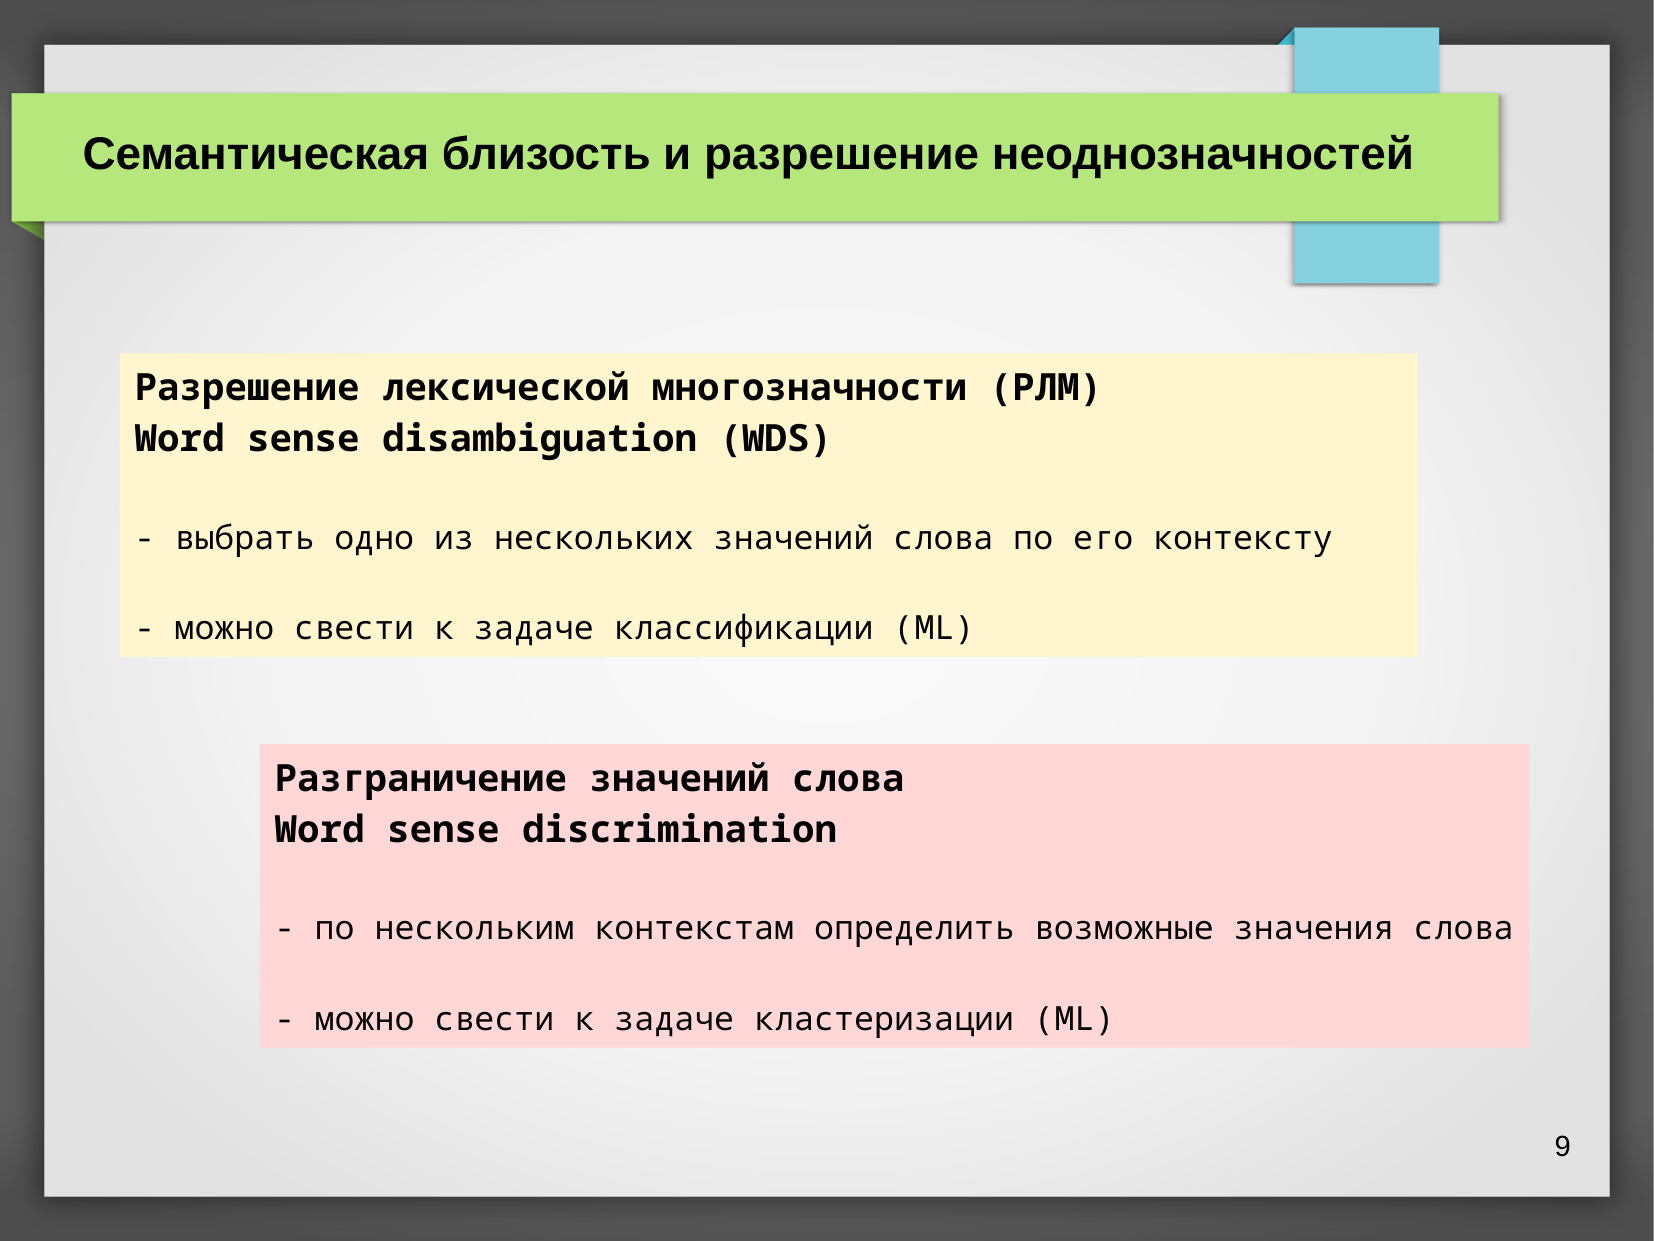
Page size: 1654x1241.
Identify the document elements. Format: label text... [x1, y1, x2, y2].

text_box Разграничение значений слова Word sense discrimination - по нескольким контекстам определить возможные значения слова - можно свести к задаче кластеризации (ML) [259, 744, 1530, 1006]
picture [0, 0, 1654, 1241]
text_box Разрешение лексической многозначности (РЛМ) Word sense disambiguation (WDS) - выбрать одно из нескольких значений слова по его контексту - можно свести к задаче классификации (ML) [119, 353, 1418, 615]
title Семантическая близость и разрешение неоднозначностей [82, 121, 1489, 187]
